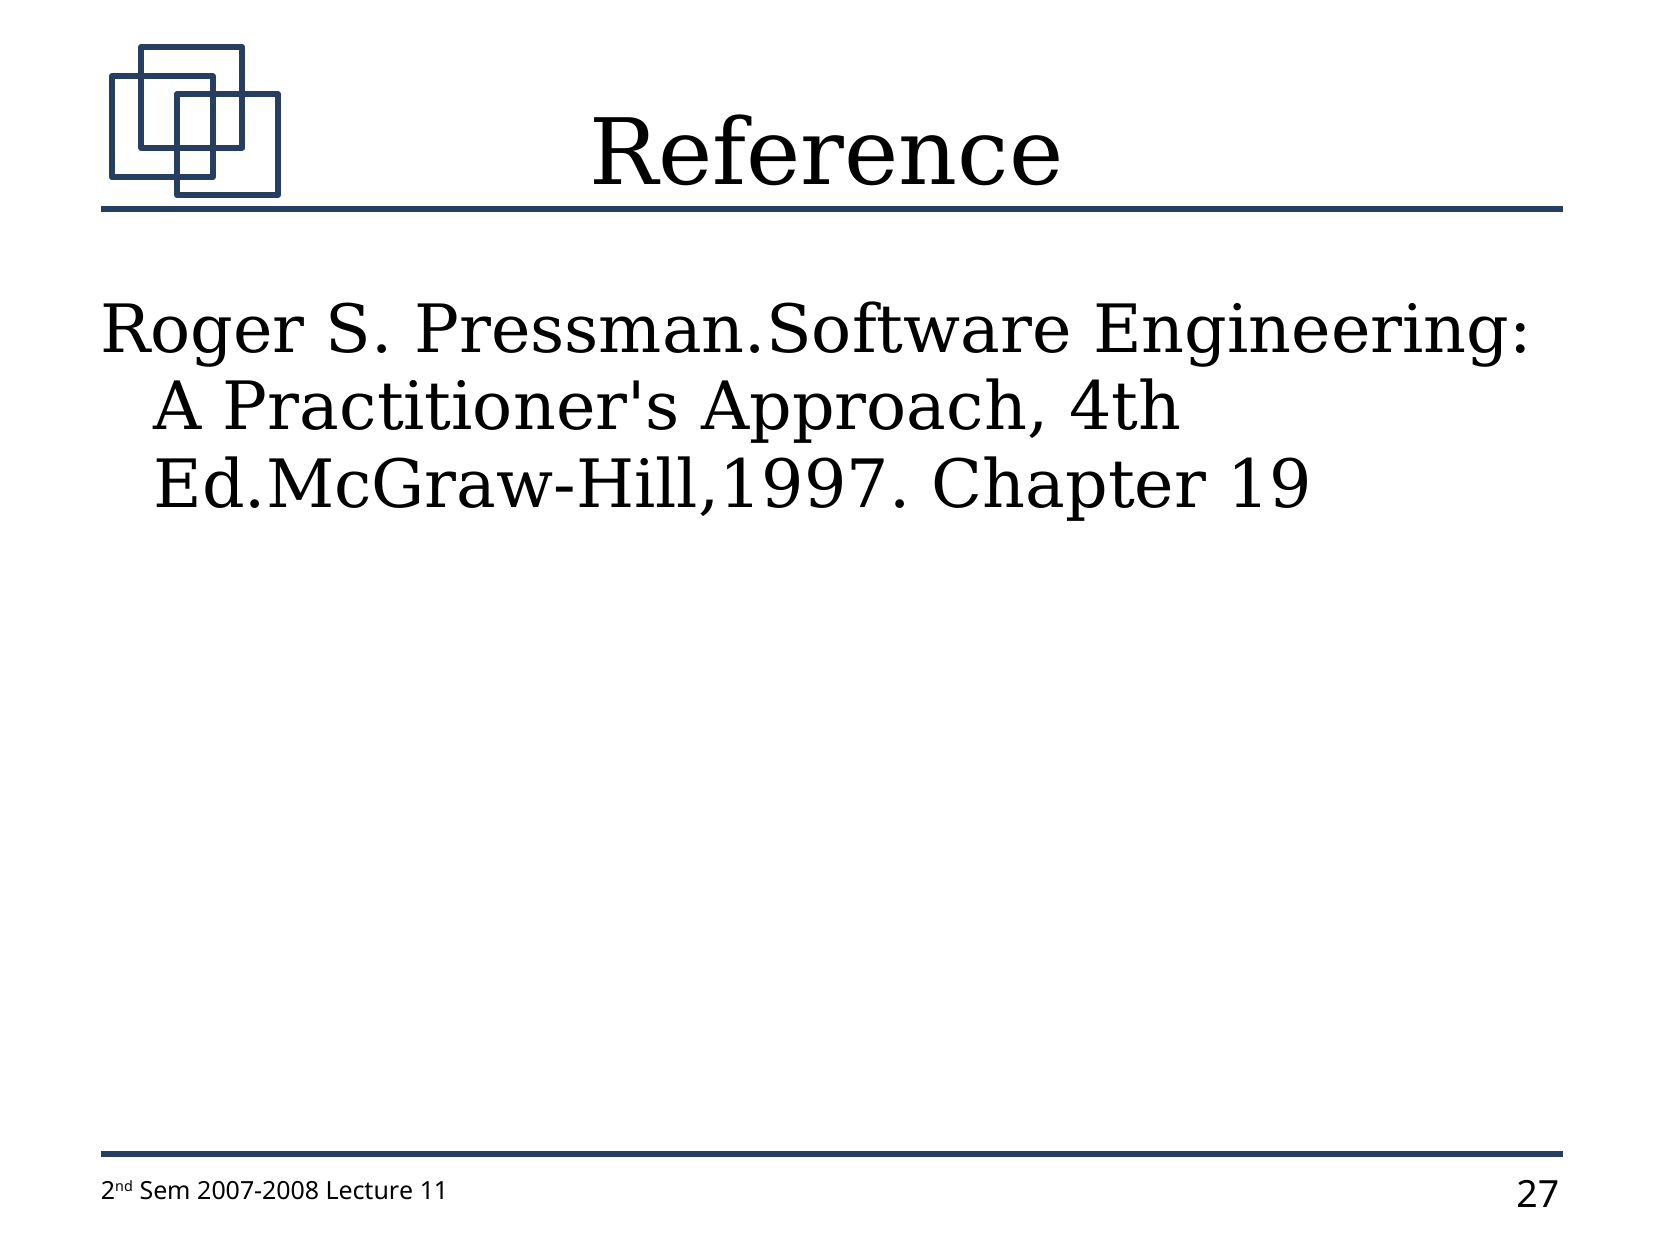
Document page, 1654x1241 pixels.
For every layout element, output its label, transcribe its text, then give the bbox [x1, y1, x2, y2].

list Roger S. Pressman.Software Engineering: A Practitioner's Approach, 4th Ed.McGraw-Hill,1997. Chapter 19 [82, 290, 1571, 1109]
title Reference [82, 49, 1571, 257]
